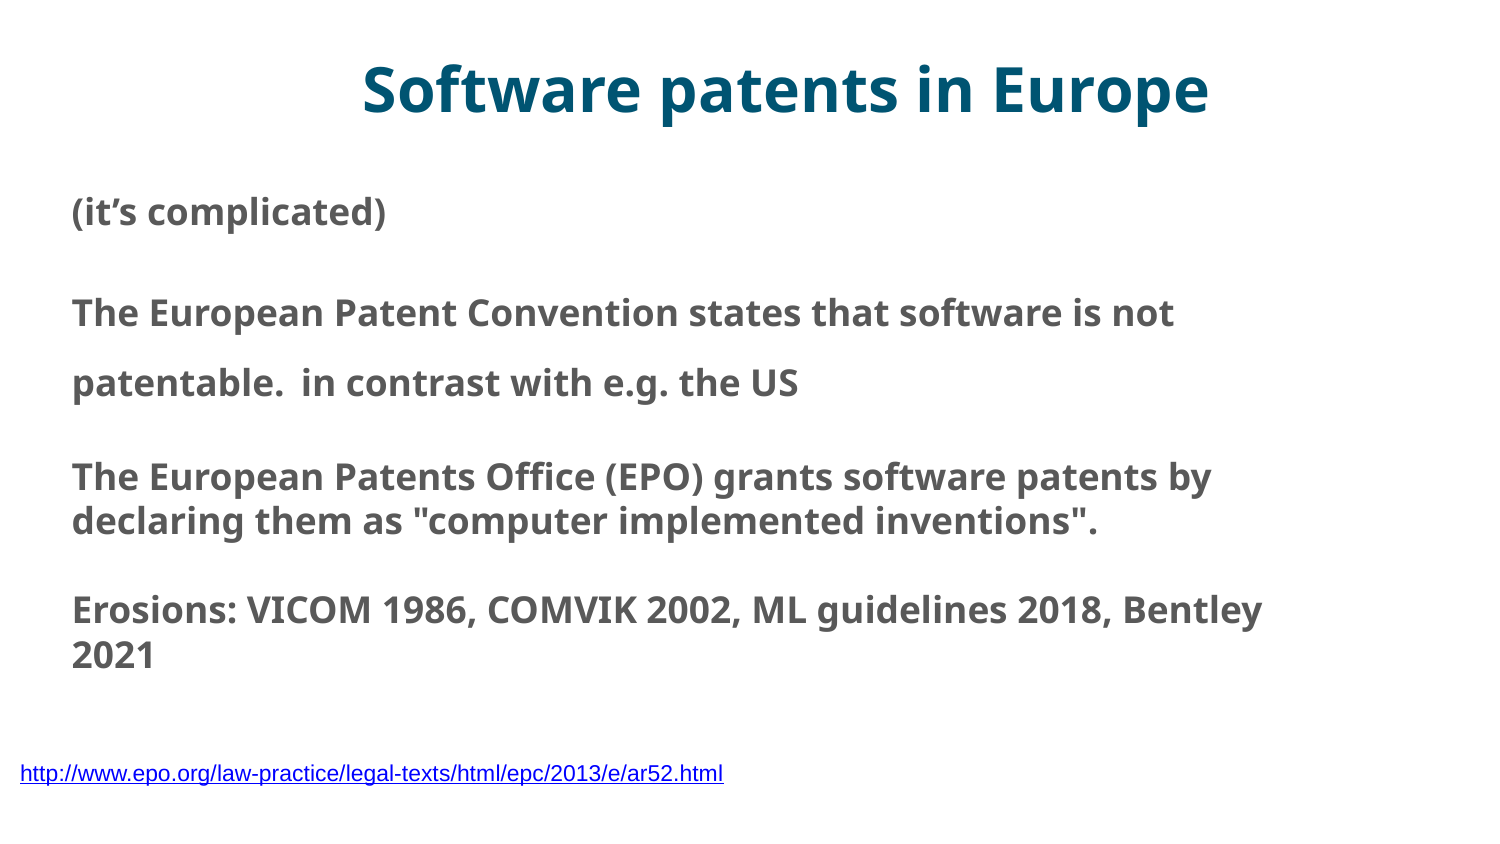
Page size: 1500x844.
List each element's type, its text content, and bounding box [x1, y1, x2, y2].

text_box http://www.epo.org/law-practice/legal-texts/html/epc/2013/e/ar52.html [4, 744, 1104, 802]
text_box Software patents in Europe [292, 44, 1282, 159]
text_box (it’s complicated) The European Patent Convention states that software is not patentable. in contrast with e.g. the US The European Patents Office (EPO) grants software patents by declaring them as "computer implemented inventions". Erosions: VICOM 1986, COMVIK 2002, ML guidelines 2018, Bentley 2021 [71, 188, 1324, 678]
